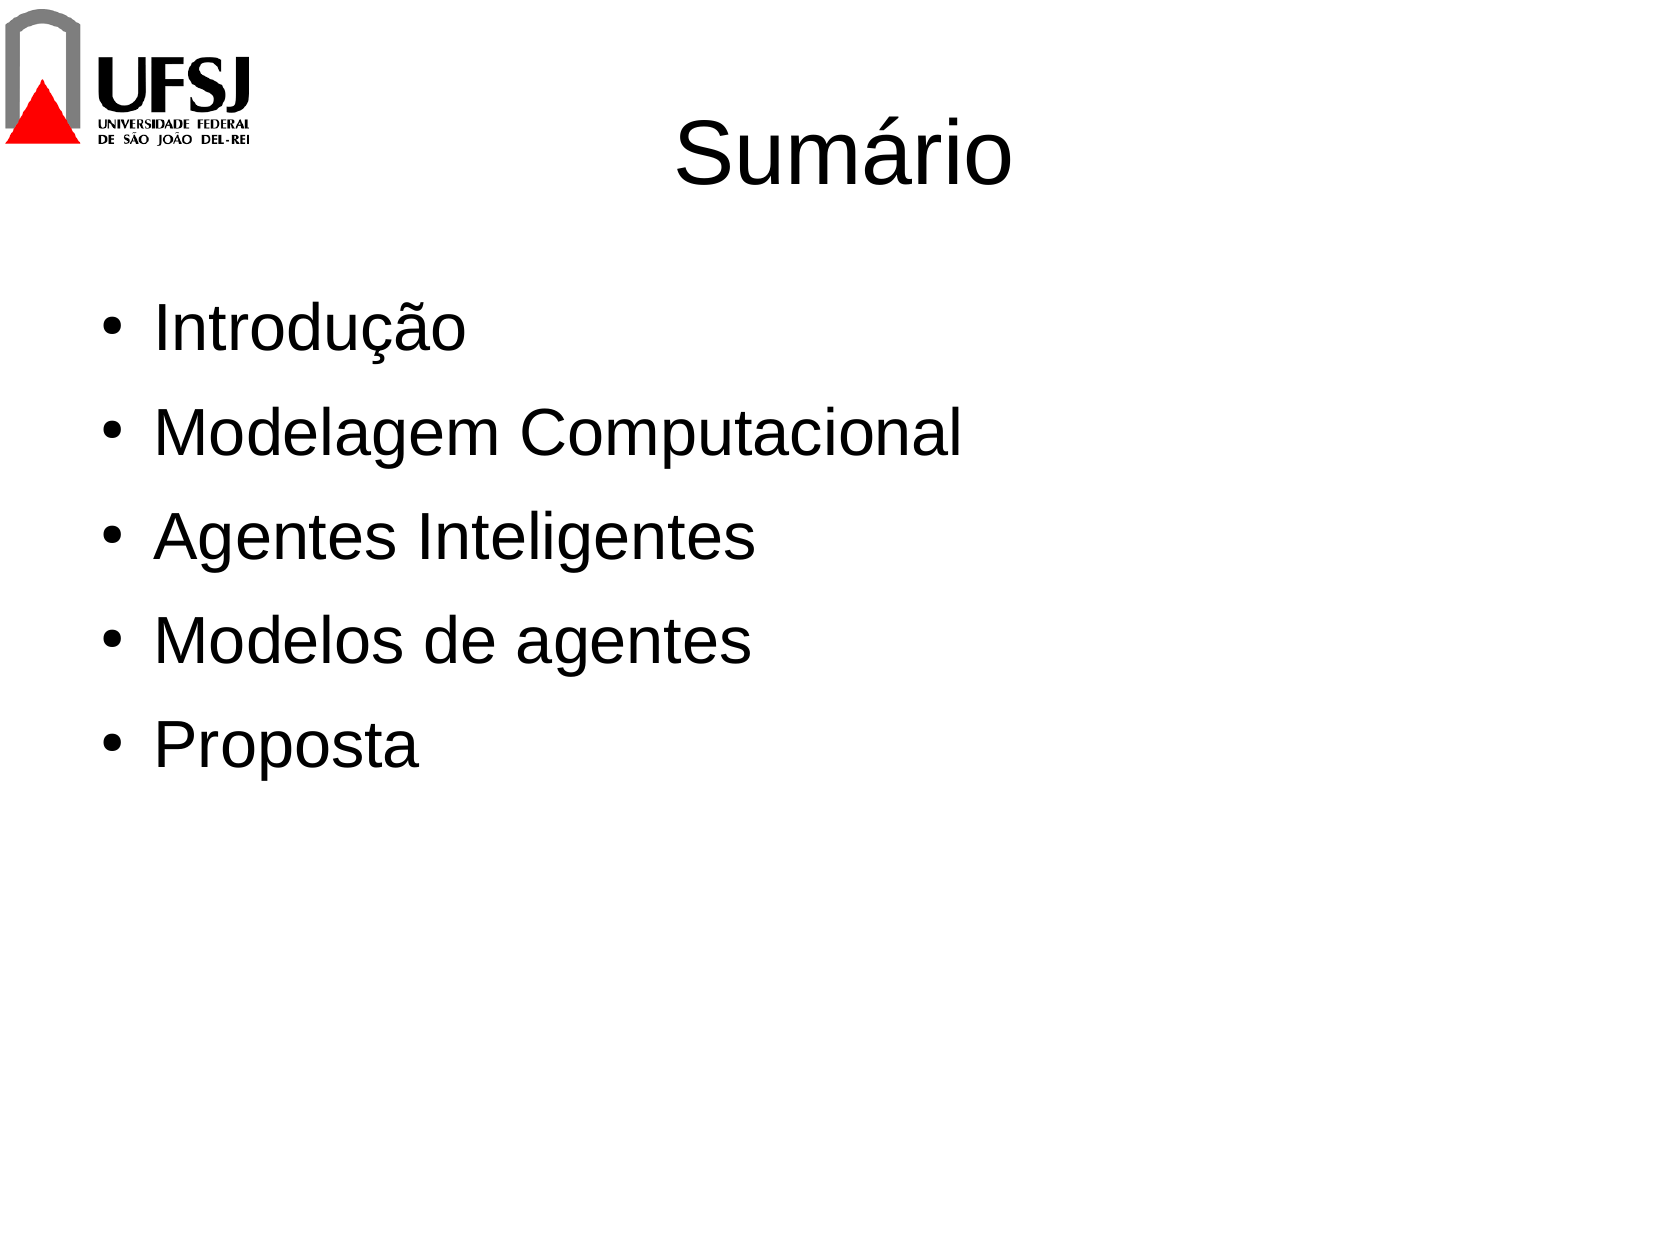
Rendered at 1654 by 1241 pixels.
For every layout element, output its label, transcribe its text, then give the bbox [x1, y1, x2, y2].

title Sumário [82, 49, 1571, 257]
list Introdução Modelagem Computacional Agentes Inteligentes Modelos de agentes Proposta [82, 290, 1571, 1010]
picture [5, 9, 249, 146]
